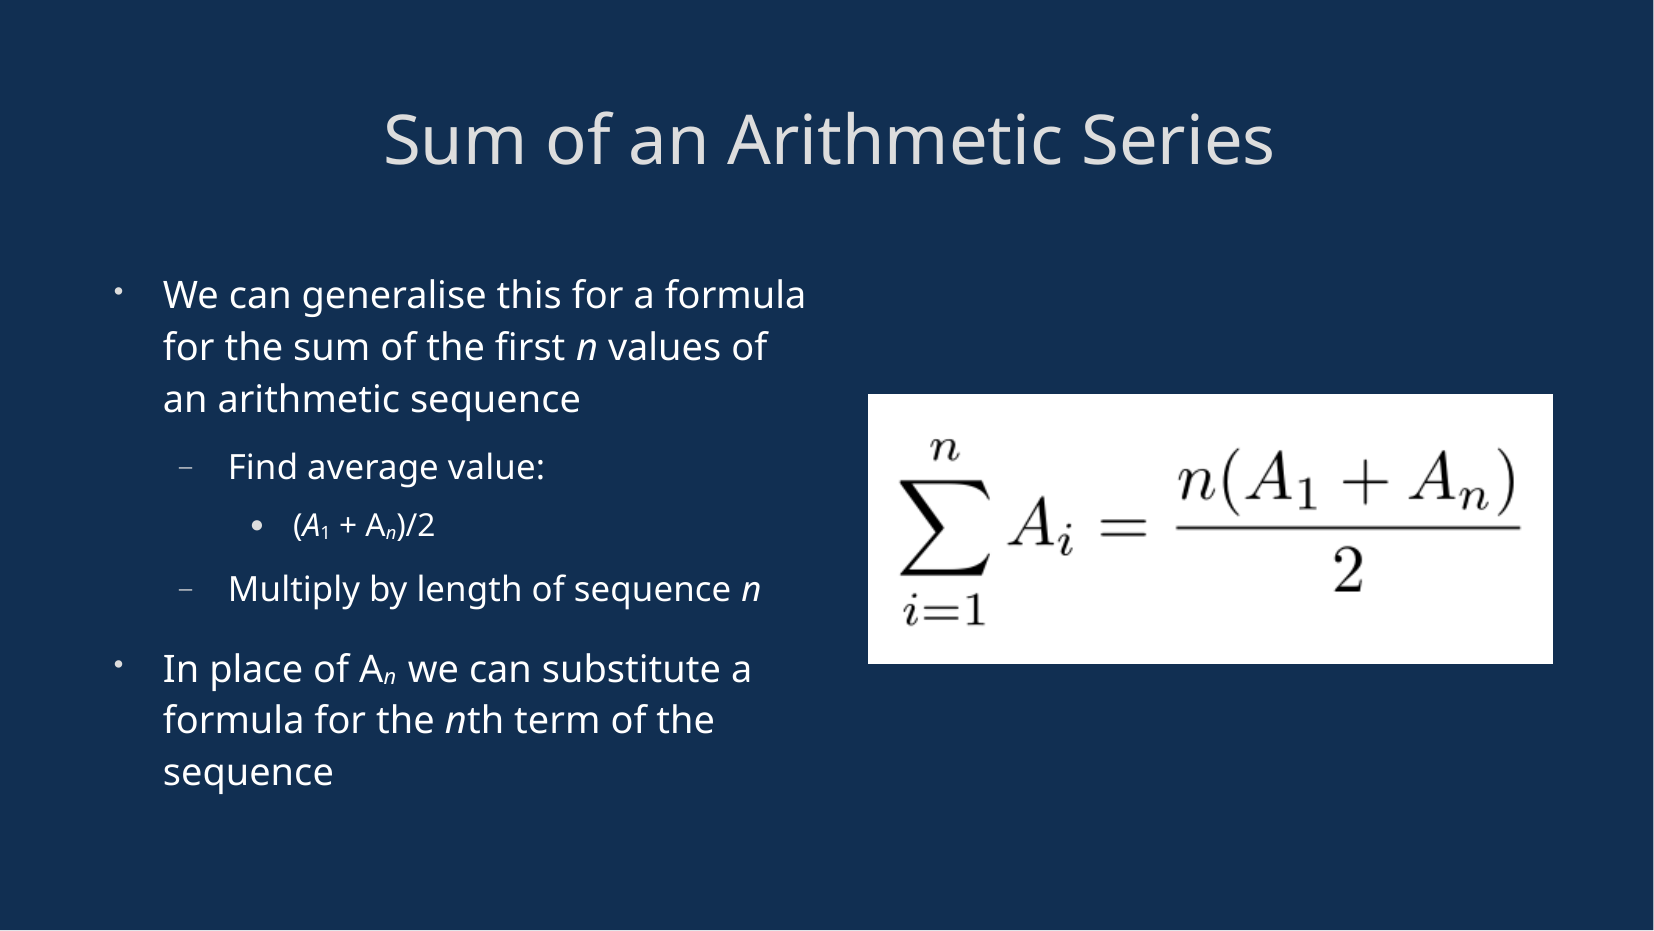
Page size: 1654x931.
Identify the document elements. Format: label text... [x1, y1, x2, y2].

picture [868, 394, 1553, 664]
title Sum of an Arithmetic Series [97, 56, 1563, 220]
list We can generalise this for a formula for the sum of the first n values of an arithmetic sequence Find average value: (A1 + An)/2 Multiply by length of sequence n In place of An we can substitute a formula for the nth term of the sequence [97, 268, 813, 806]
